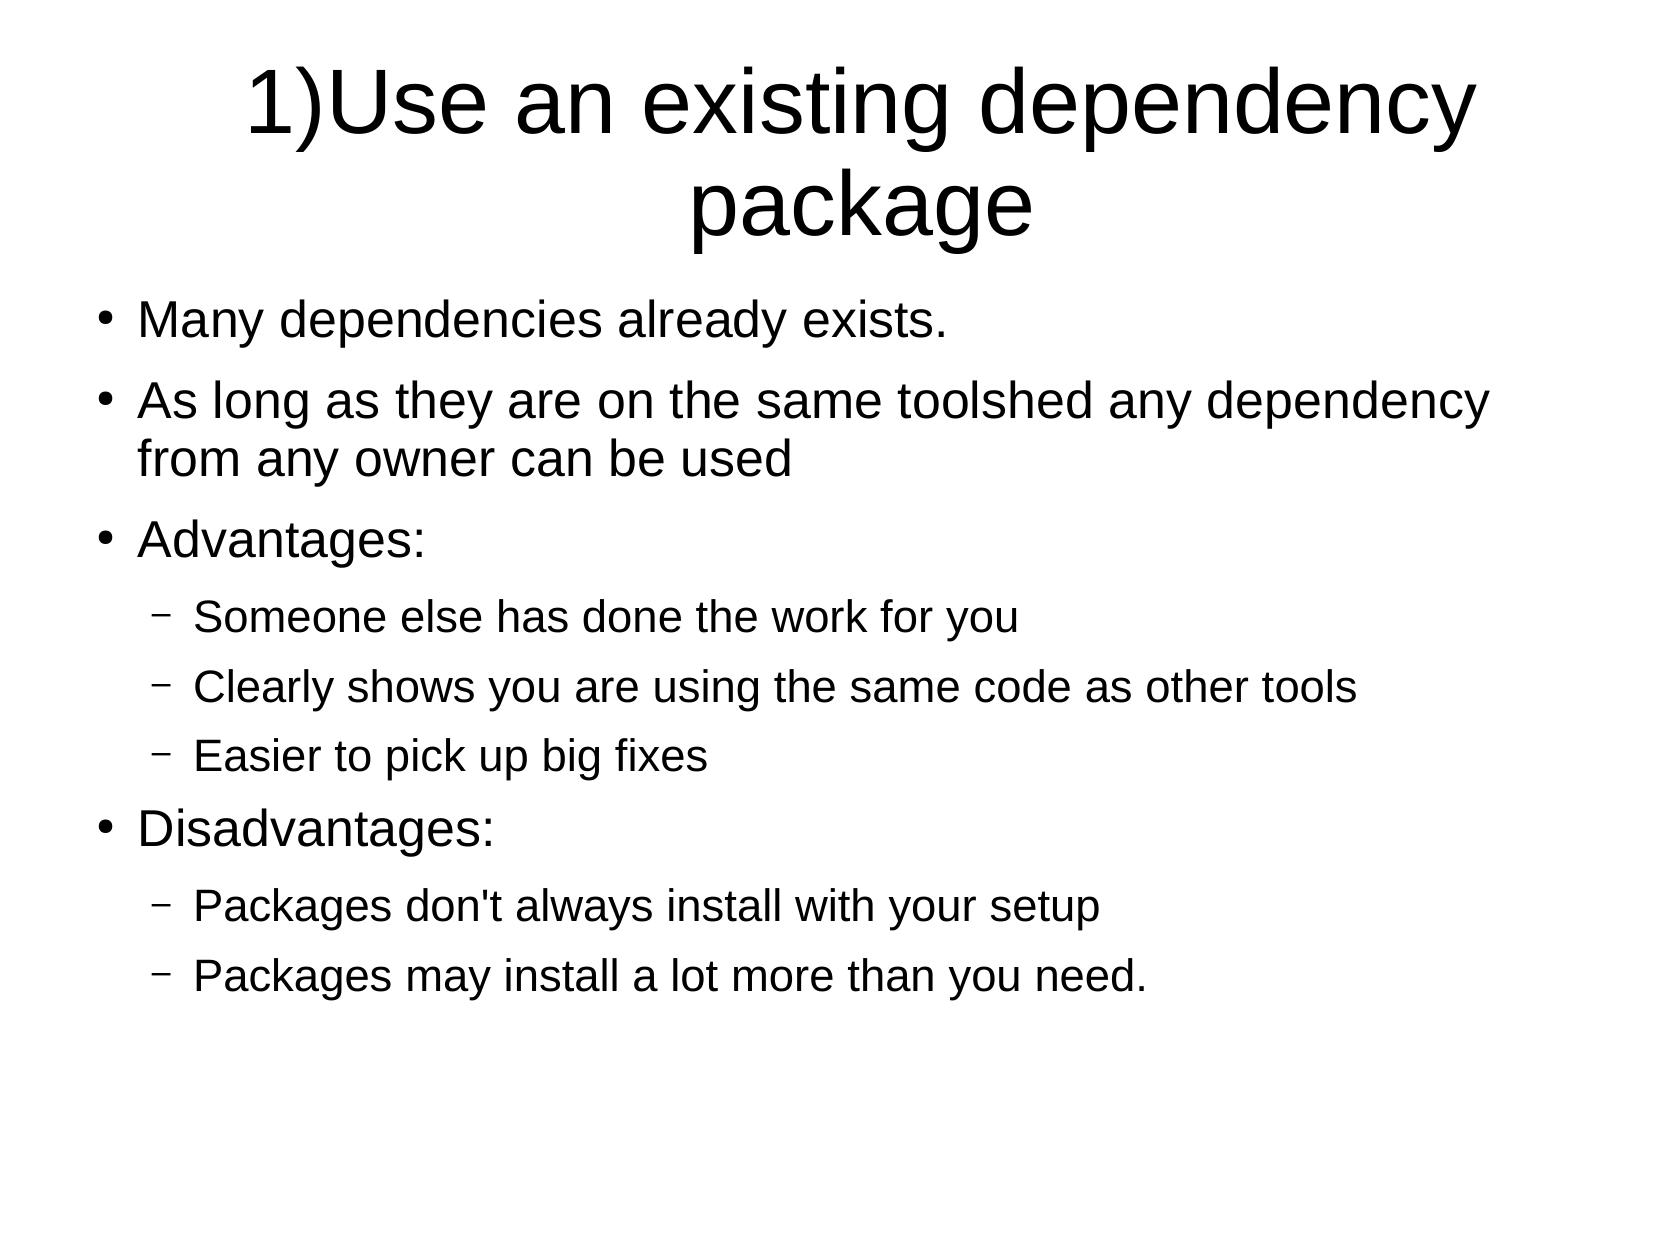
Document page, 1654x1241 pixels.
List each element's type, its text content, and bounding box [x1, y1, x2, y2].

title 1)Use an existing dependency package [82, 49, 1571, 257]
list Many dependencies already exists. As long as they are on the same toolshed any dependency from any owner can be used Advantages: Someone else has done the work for you Clearly shows you are using the same code as other tools Easier to pick up big fixes Disadvantages: Packages don't always install with your setup Packages may install a lot more than you need. [82, 290, 1571, 1010]
